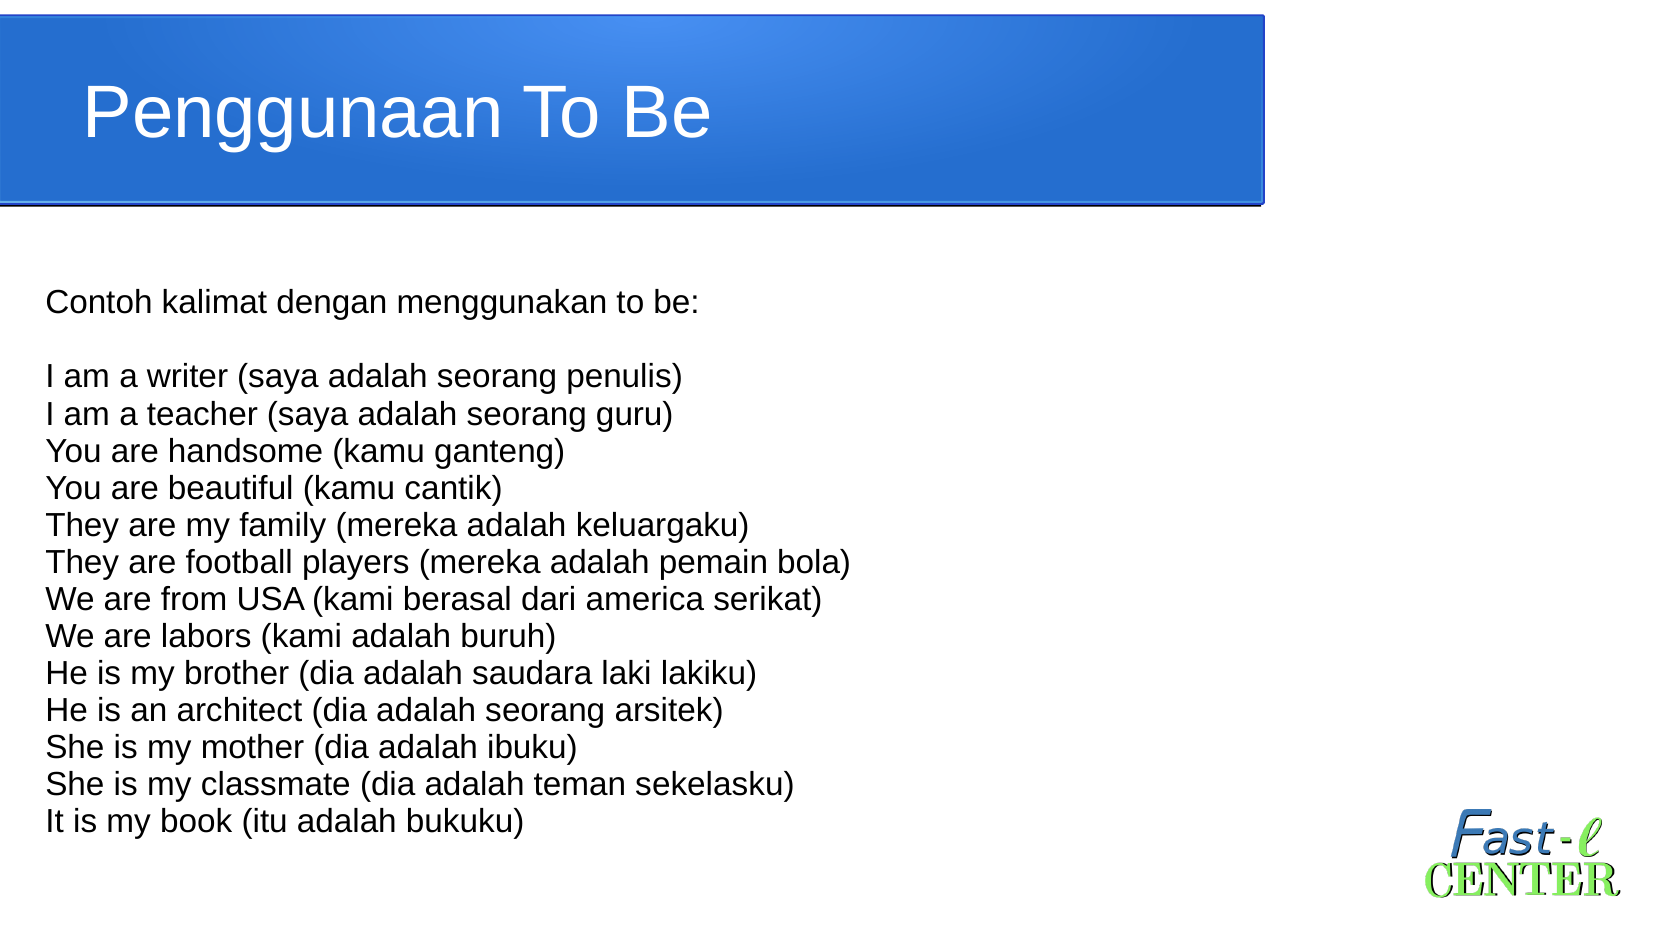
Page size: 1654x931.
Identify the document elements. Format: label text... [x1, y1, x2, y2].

picture [1425, 809, 1621, 901]
subtitle Contoh kalimat dengan menggunakan to be: I am a writer (saya adalah seorang penulis) I am a teacher (saya adalah seorang guru) You are handsome (kamu ganteng) You are beautiful (kamu cantik) They are my family (mereka adalah keluargaku) They are football players (mereka adalah pemain bola) We are from USA (kami berasal dari america serikat) We are labors (kami adalah buruh) He is my brother (dia adalah saudara laki lakiku) He is an architect (dia adalah seorang arsitek) She is my mother (dia adalah ibuku) She is my classmate (dia adalah teman sekelasku) It is my book (itu adalah bukuku) [45, 0, 1542, 931]
